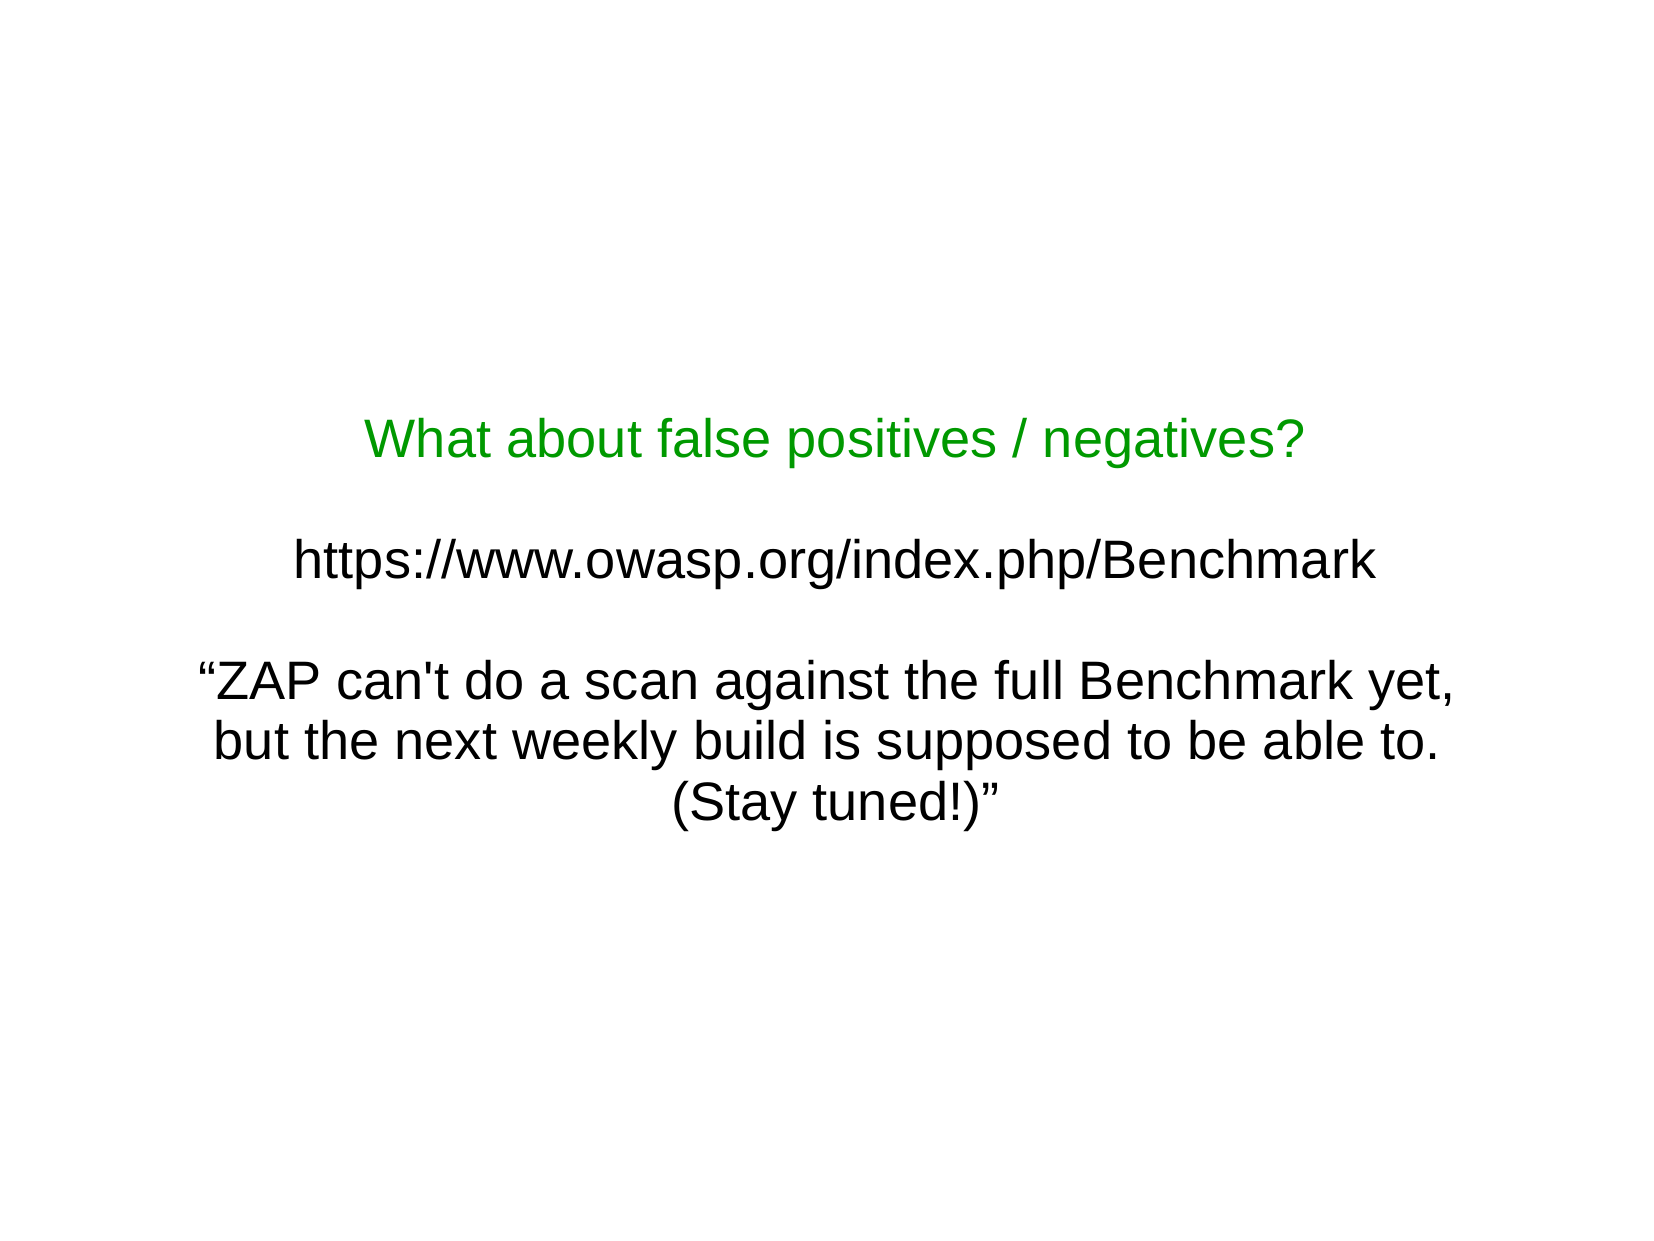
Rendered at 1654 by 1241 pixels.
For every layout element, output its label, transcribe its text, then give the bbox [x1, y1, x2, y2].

text_box What about false positives / negatives? https://www.owasp.org/index.php/Benchmark “ZAP can't do a scan against the full Benchmark yet, but the next weekly build is supposed to be able to. (Stay tuned!)” [183, 400, 1488, 840]
